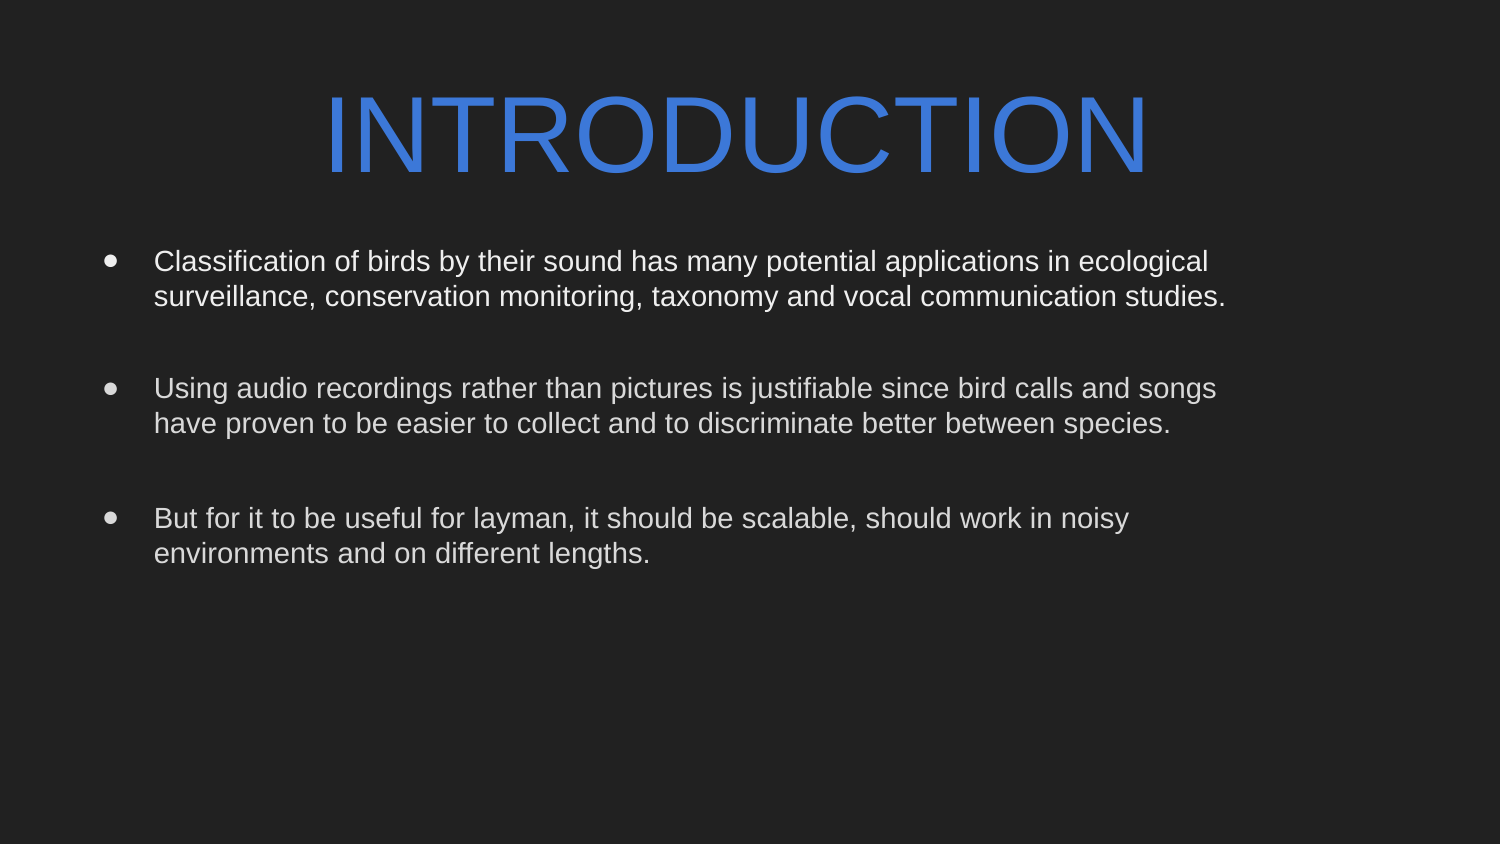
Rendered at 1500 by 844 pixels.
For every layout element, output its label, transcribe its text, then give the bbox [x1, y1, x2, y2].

text_box Classification of birds by their sound has many potential applications in ecological surveillance, conservation monitoring, taxonomy and vocal communication studies. [63, 226, 1380, 329]
text_box Using audio recordings rather than pictures is justifiable since bird calls and songs have proven to be easier to collect and to discriminate better between species. [63, 354, 1285, 456]
text_box But for it to be useful for layman, it should be scalable, should work in noisy environments and on different lengths. [63, 483, 1285, 612]
title INTRODUCTION [38, 38, 1437, 210]
